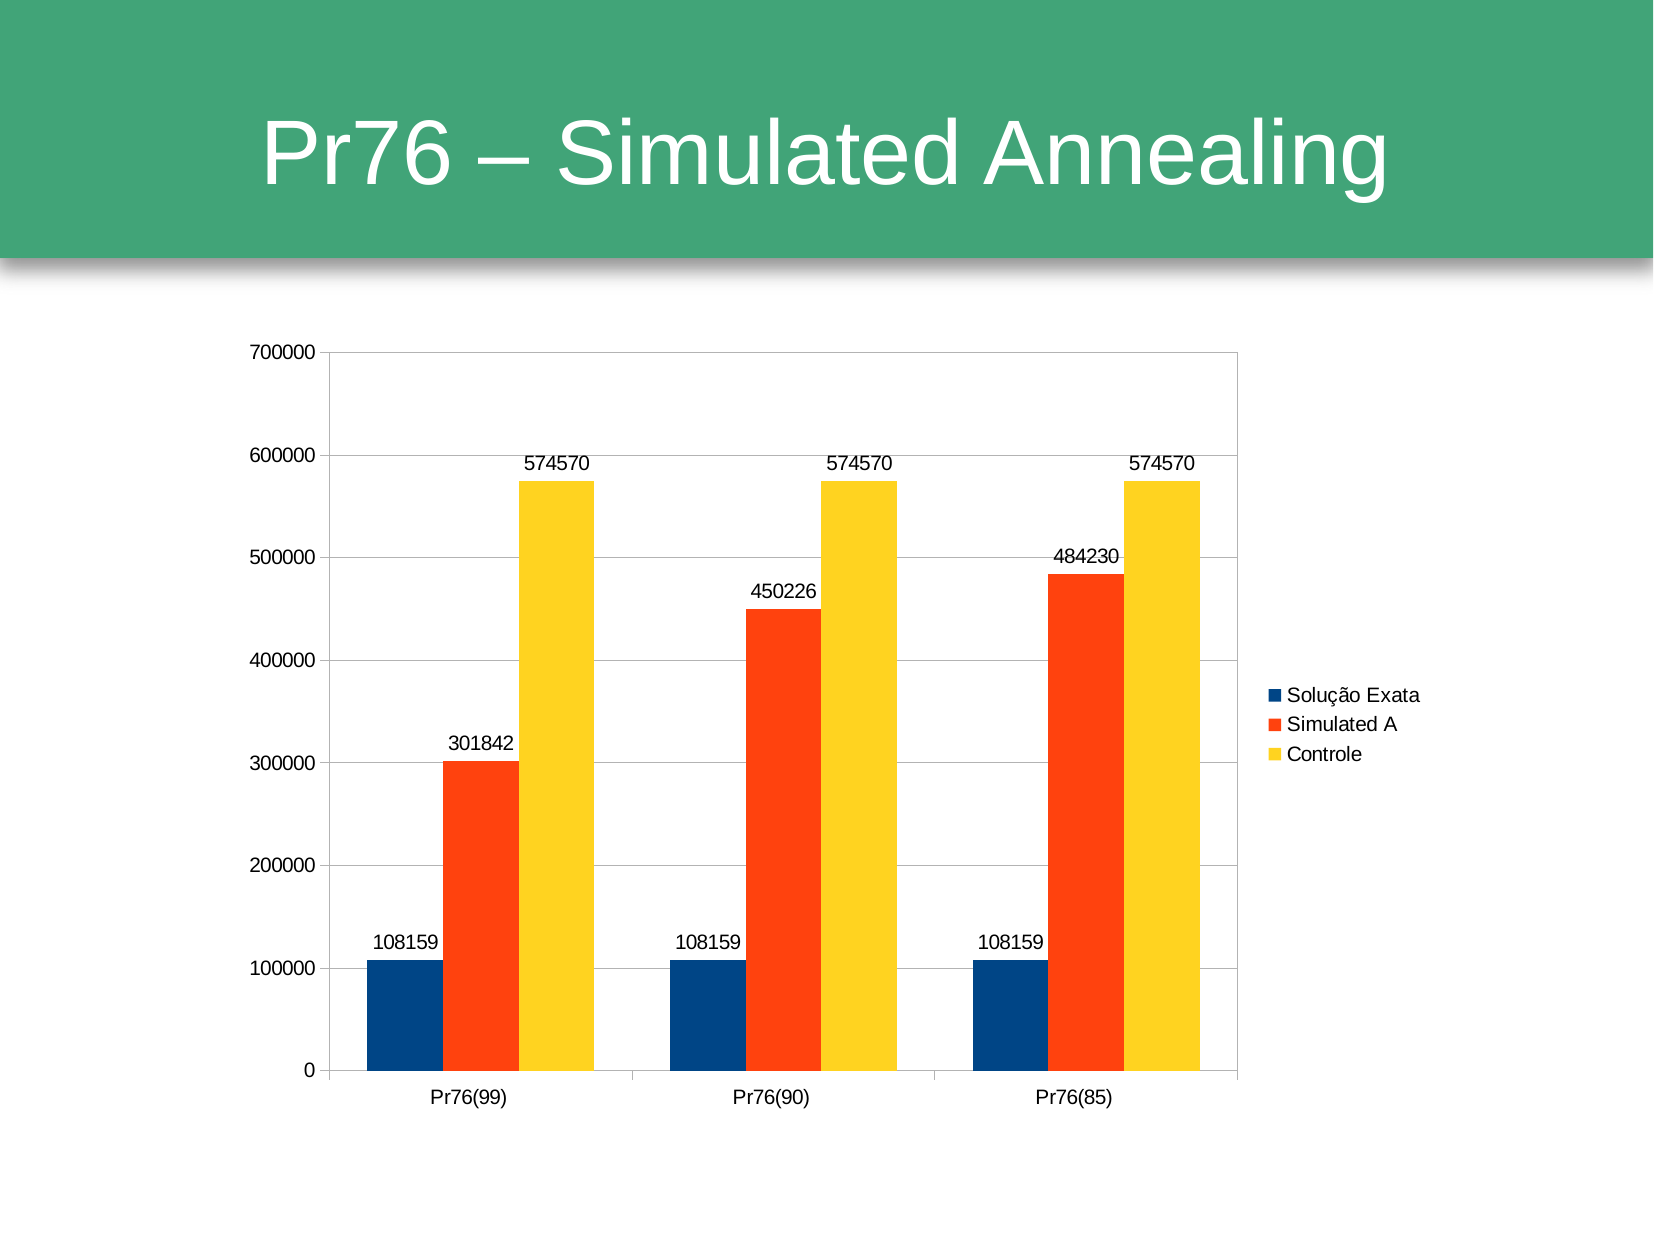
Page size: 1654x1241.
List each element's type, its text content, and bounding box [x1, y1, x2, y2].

picture [0, 0, 1654, 1241]
chart [224, 324, 1440, 1126]
title Pr76 – Simulated Annealing [82, 49, 1571, 257]
